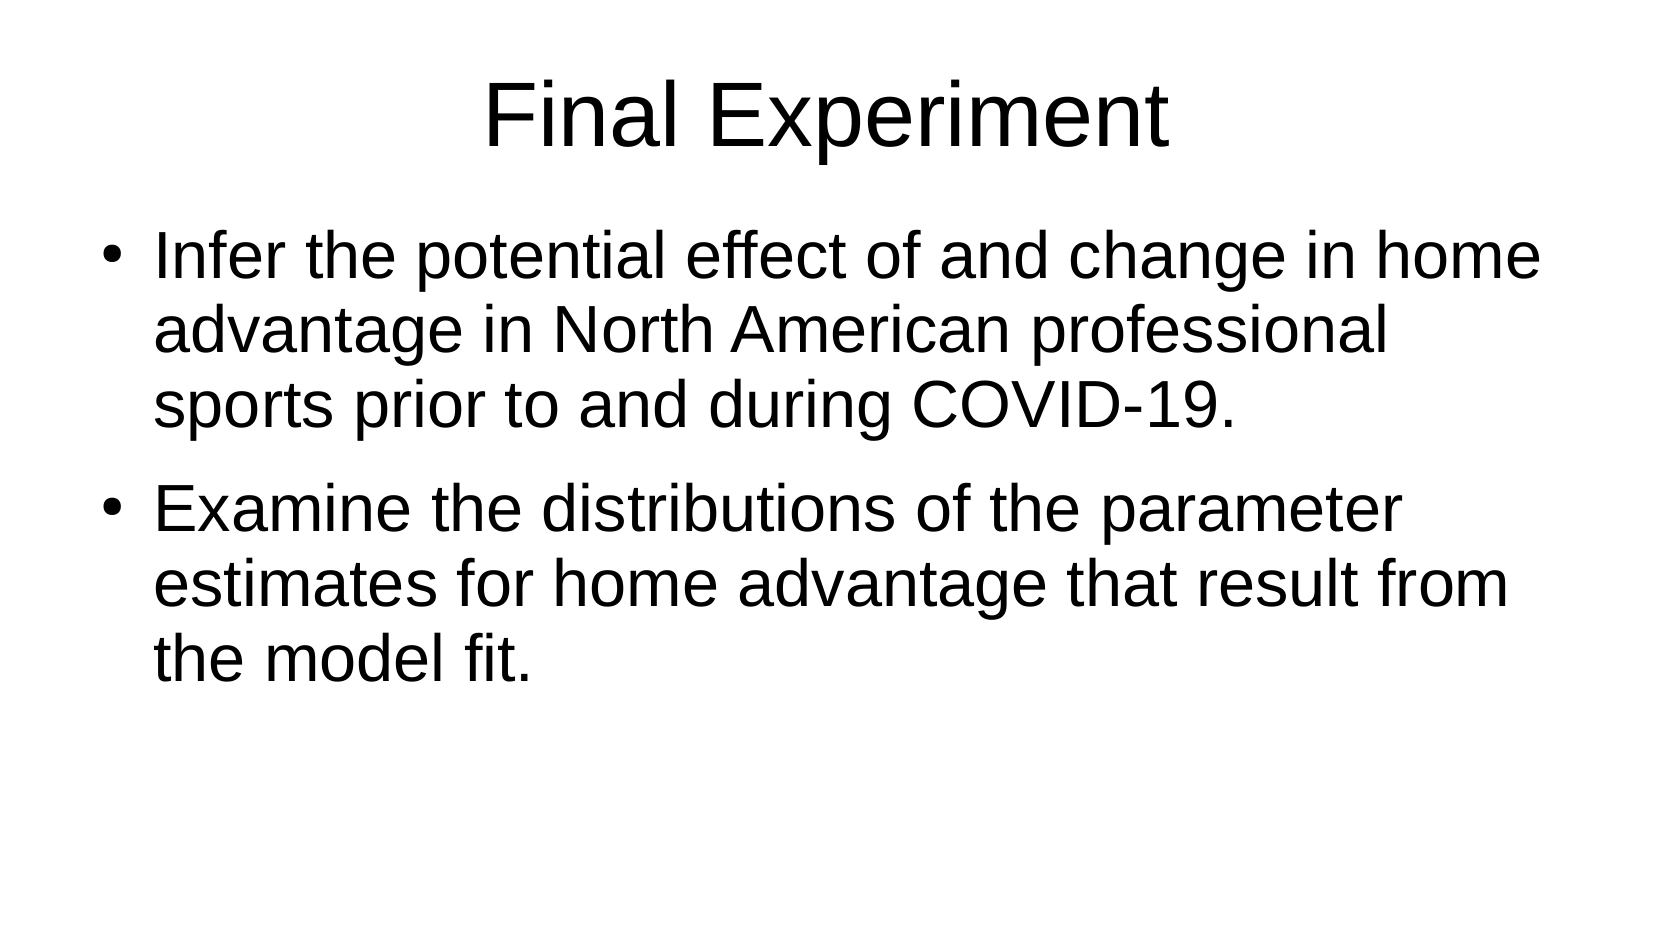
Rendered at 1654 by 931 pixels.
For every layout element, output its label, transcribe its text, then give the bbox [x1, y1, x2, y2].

list Infer the potential effect of and change in home advantage in North American professional sports prior to and during COVID-19. Examine the distributions of the parameter estimates for home advantage that result from the model fit. [82, 217, 1571, 758]
title Final Experiment [82, 37, 1571, 193]
